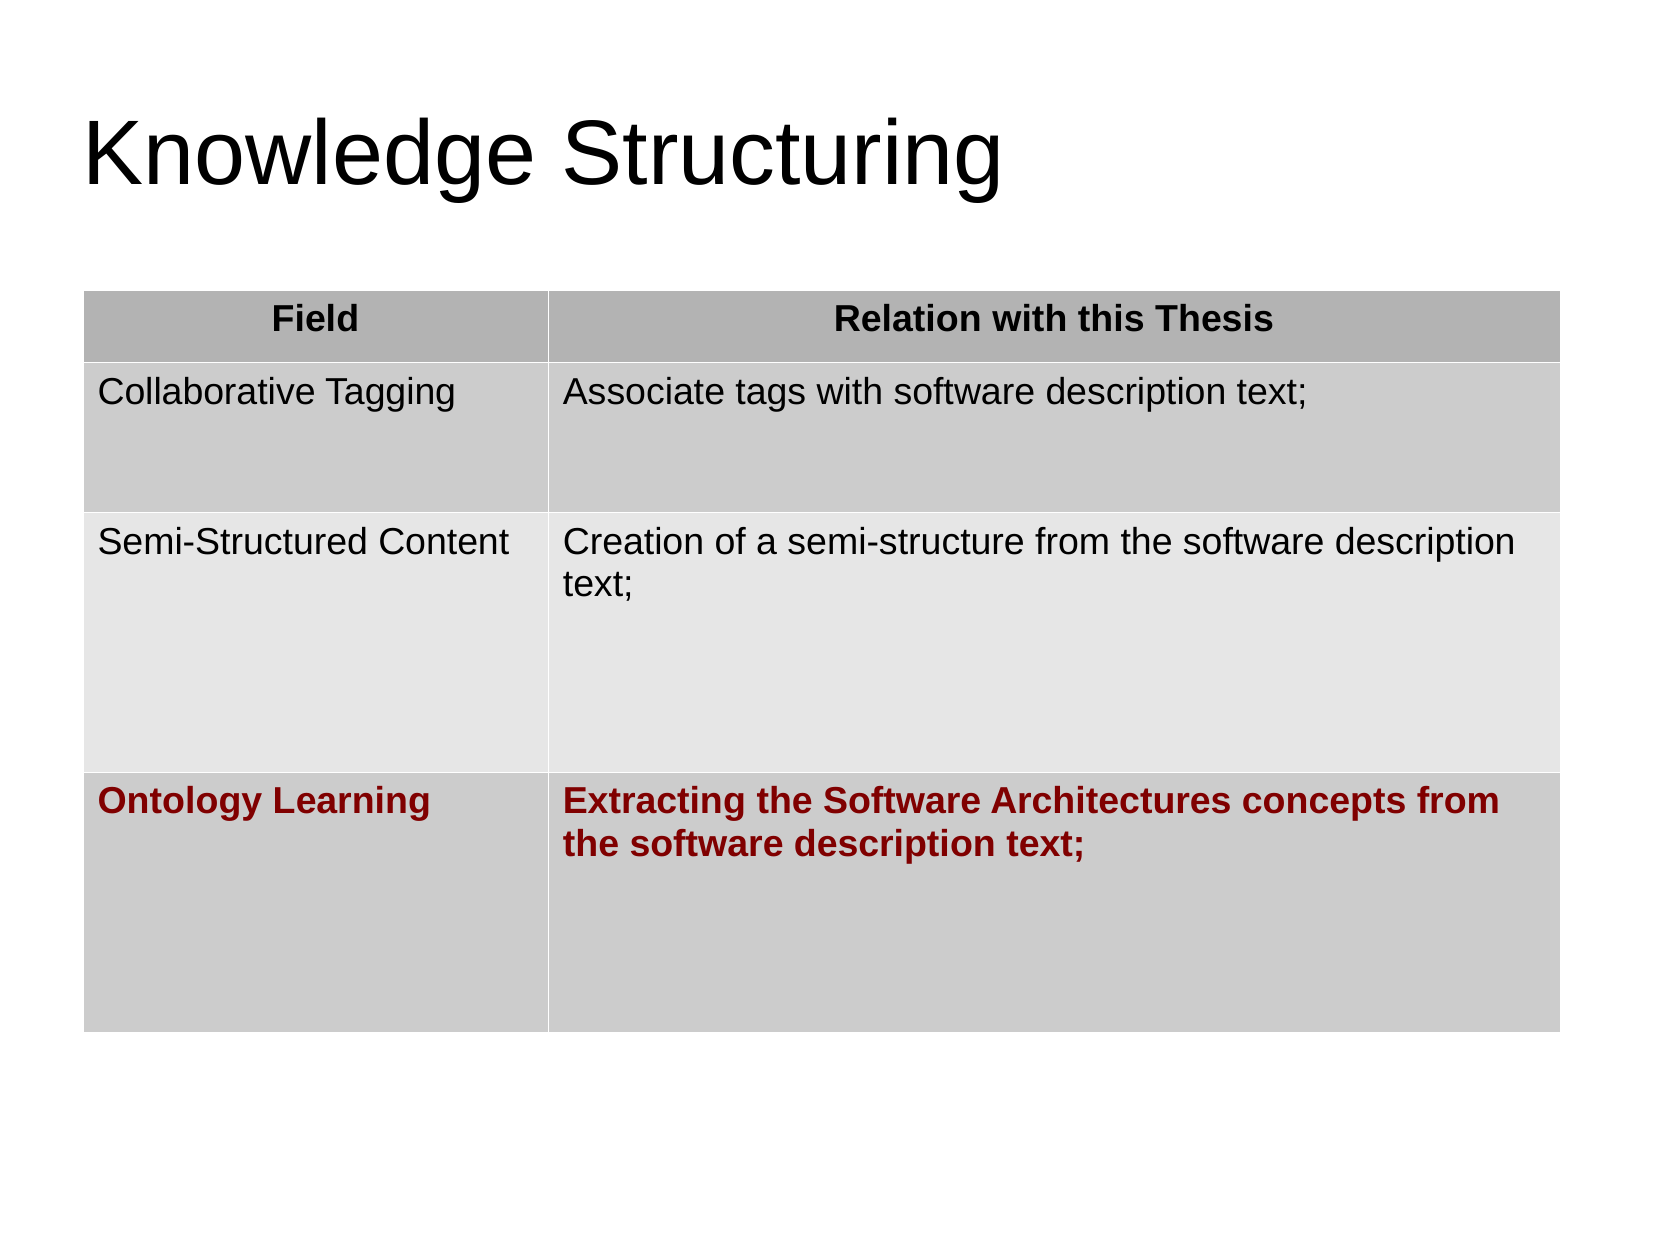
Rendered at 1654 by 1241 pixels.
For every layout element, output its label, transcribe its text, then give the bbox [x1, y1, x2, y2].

table_cell Creation of a semi-structure from the software description text; [549, 513, 1560, 772]
table_cell Extracting the Software Architectures concepts from the software description text; [549, 773, 1560, 1032]
table_header Field [84, 291, 548, 362]
table_cell Associate tags with software description text; [549, 363, 1560, 512]
table_header Relation with this Thesis [549, 291, 1560, 362]
table_cell Ontology Learning [84, 773, 548, 1032]
title Knowledge Structuring [82, 49, 1571, 257]
table_cell Semi-Structured Content [84, 513, 548, 772]
table_cell Collaborative Tagging [84, 363, 548, 512]
